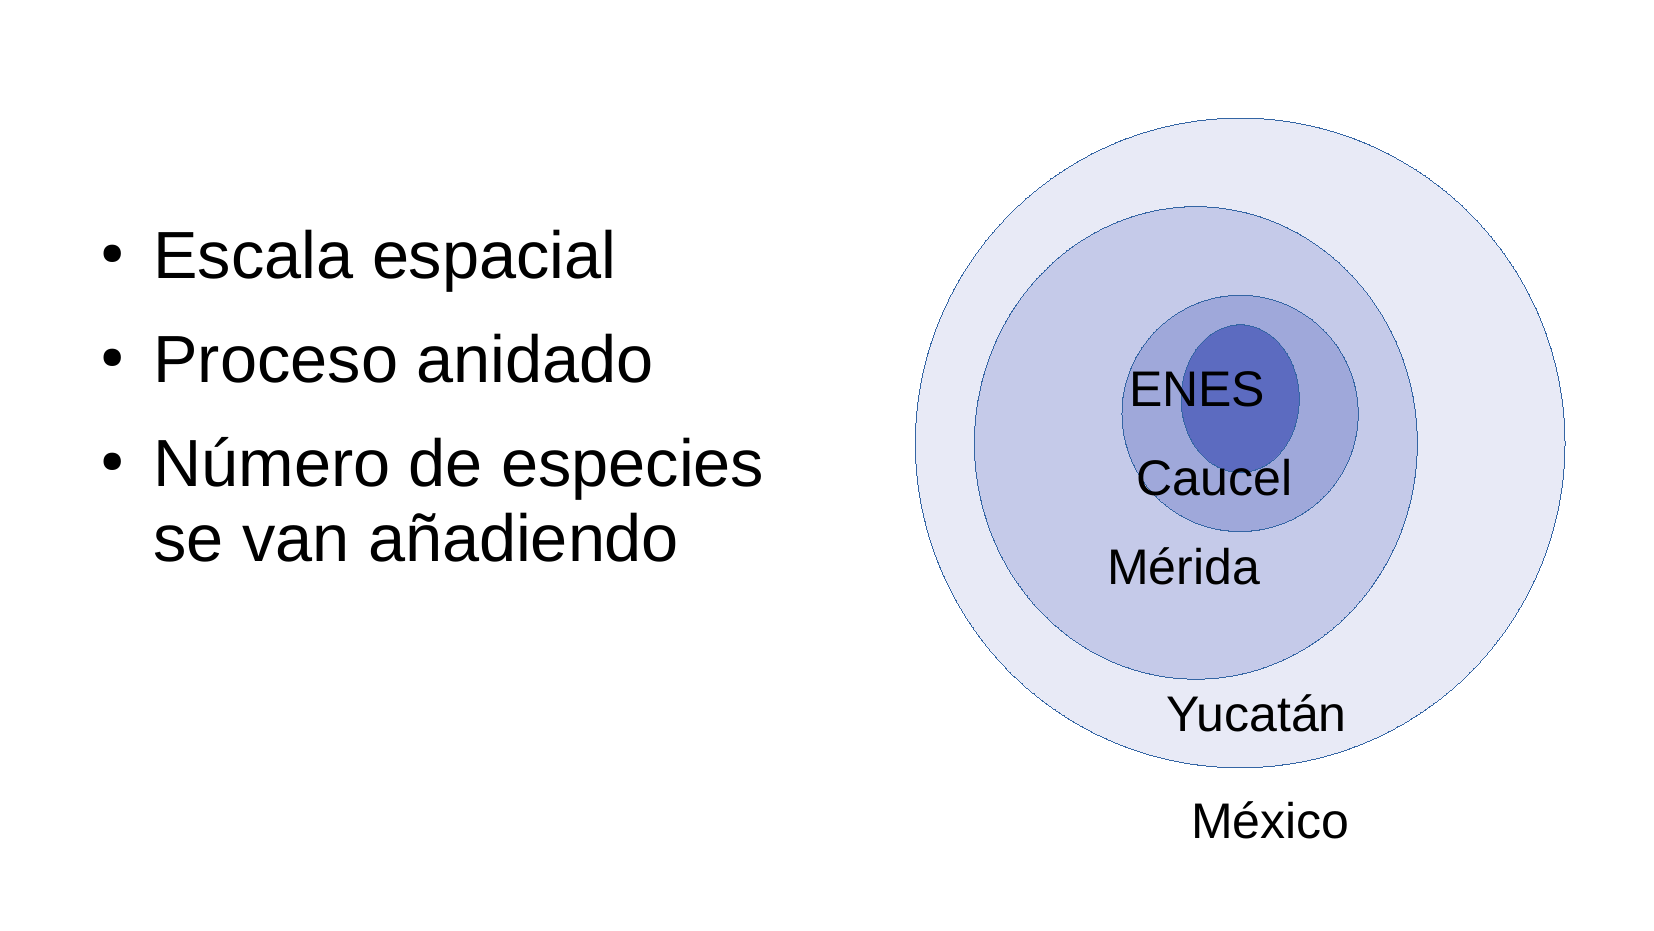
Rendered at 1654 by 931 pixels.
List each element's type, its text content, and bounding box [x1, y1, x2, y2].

list Escala espacial Proceso anidado Número de especies se van añadiendo [82, 217, 809, 758]
text_box Mérida [1092, 531, 1275, 603]
text_box ENES [1114, 354, 1280, 425]
text_box México [1176, 785, 1365, 857]
text_box [915, 118, 1566, 768]
text_box Yucatán [1151, 679, 1362, 750]
text_box Caucel [1122, 442, 1307, 514]
